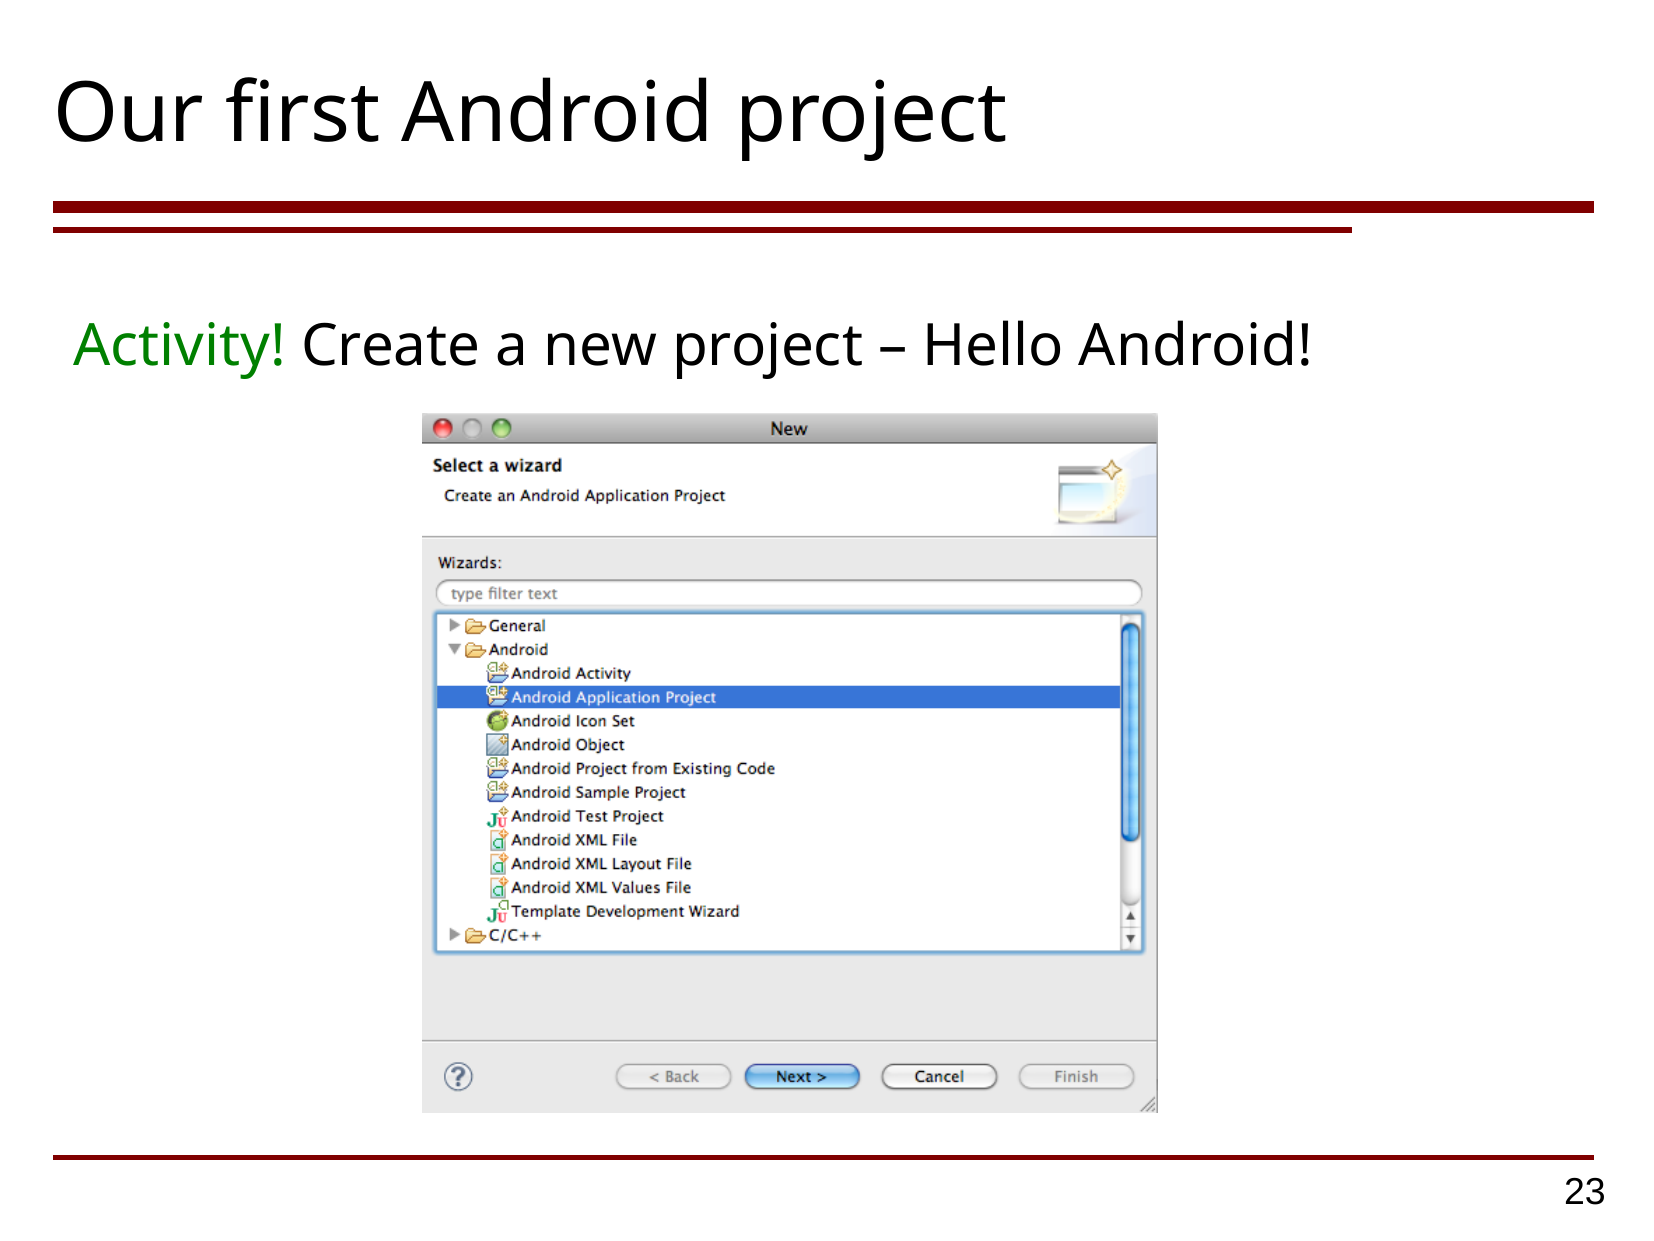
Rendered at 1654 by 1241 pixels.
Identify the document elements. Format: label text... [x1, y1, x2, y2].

subtitle Our first Android project [53, 48, 1542, 172]
text_box <number> [35, 1163, 1654, 1221]
text_box Activity! Create a new project – Hello Android! [59, 295, 1273, 389]
picture [422, 413, 1158, 1113]
